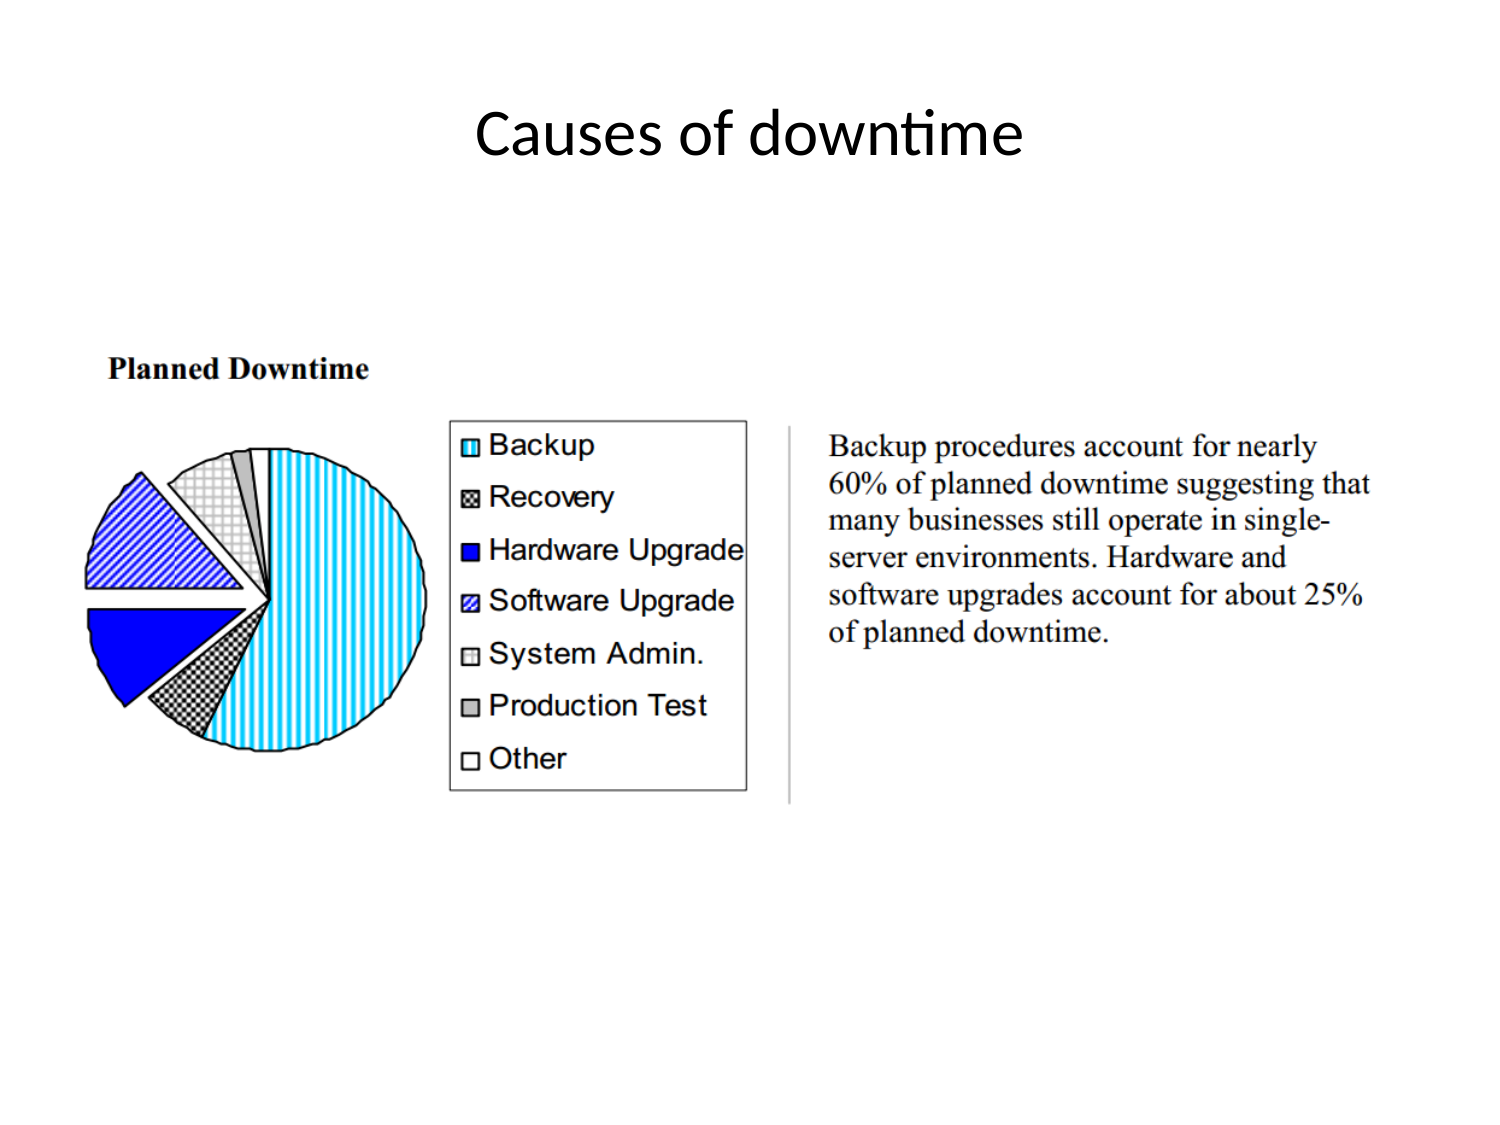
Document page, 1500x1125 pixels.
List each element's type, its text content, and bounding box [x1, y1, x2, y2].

title Causes of downtime [75, 45, 1425, 233]
picture [58, 344, 1403, 823]
